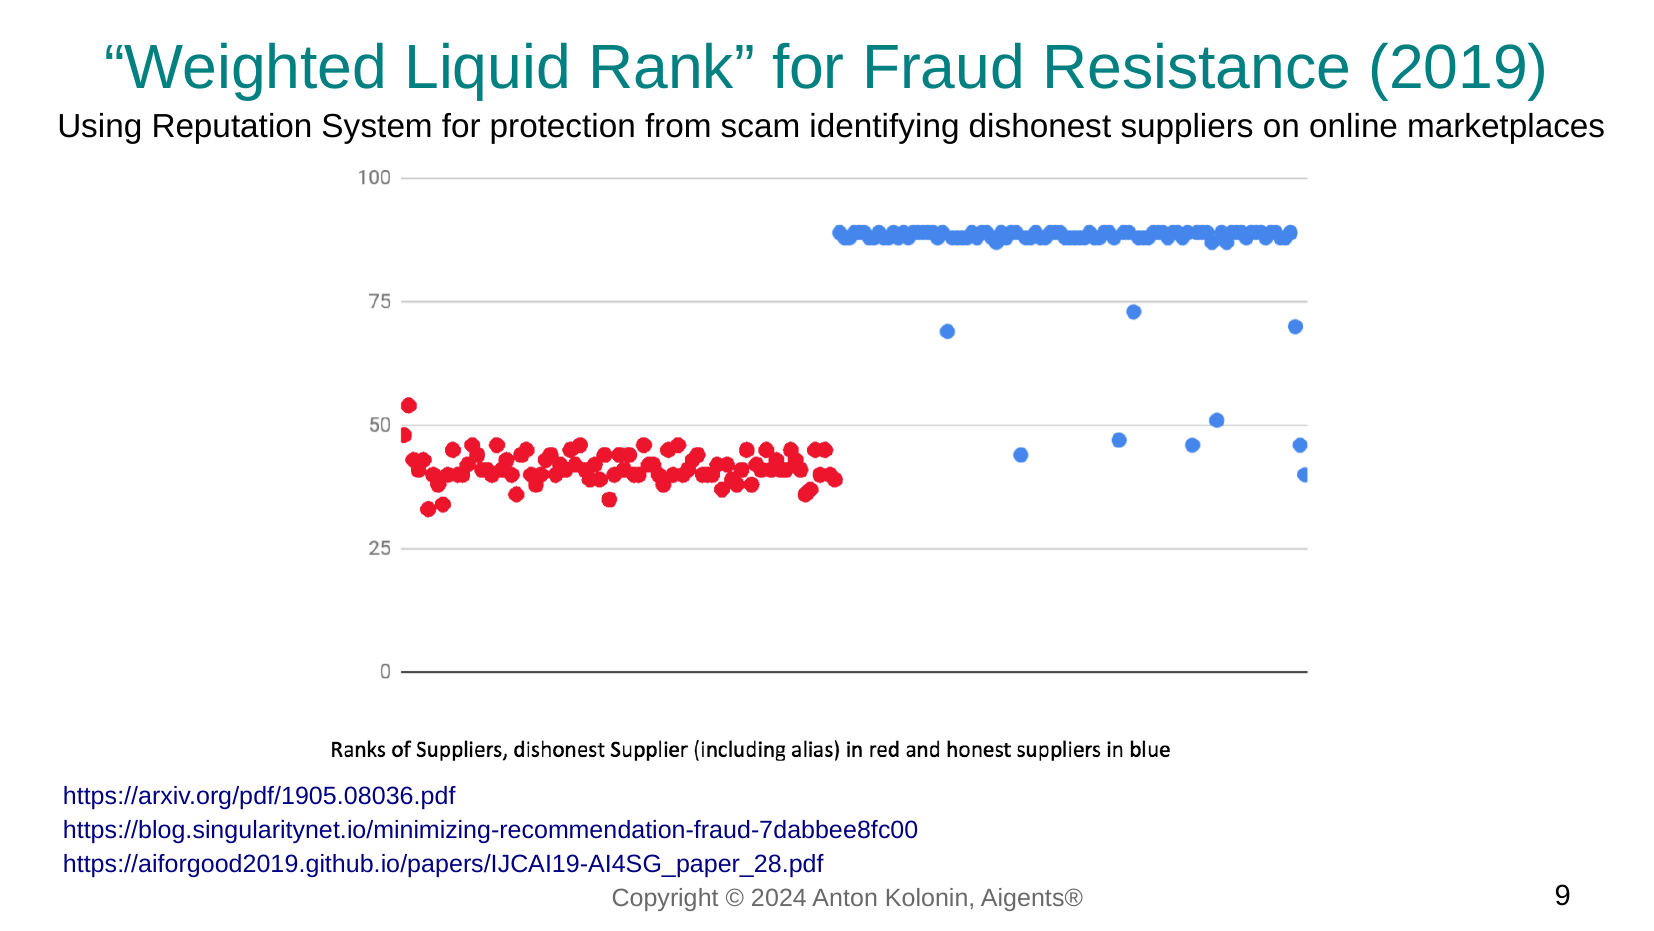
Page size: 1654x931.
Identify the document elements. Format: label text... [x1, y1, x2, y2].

text_box https://arxiv.org/pdf/1905.08036.pdf https://blog.singularitynet.io/minimizing-recommendation-fraud-7dabbee8fc00 https://aiforgood2019.github.io/papers/IJCAI19-AI4SG_paper_28.pdf [48, 774, 1080, 900]
picture [316, 171, 1311, 775]
text_box Using Reputation System for protection from scam identifying dishonest suppliers on online marketplaces [42, 100, 1631, 171]
text_box “Weighted Liquid Rank” for Fraud Resistance (2019) [0, 0, 1630, 135]
